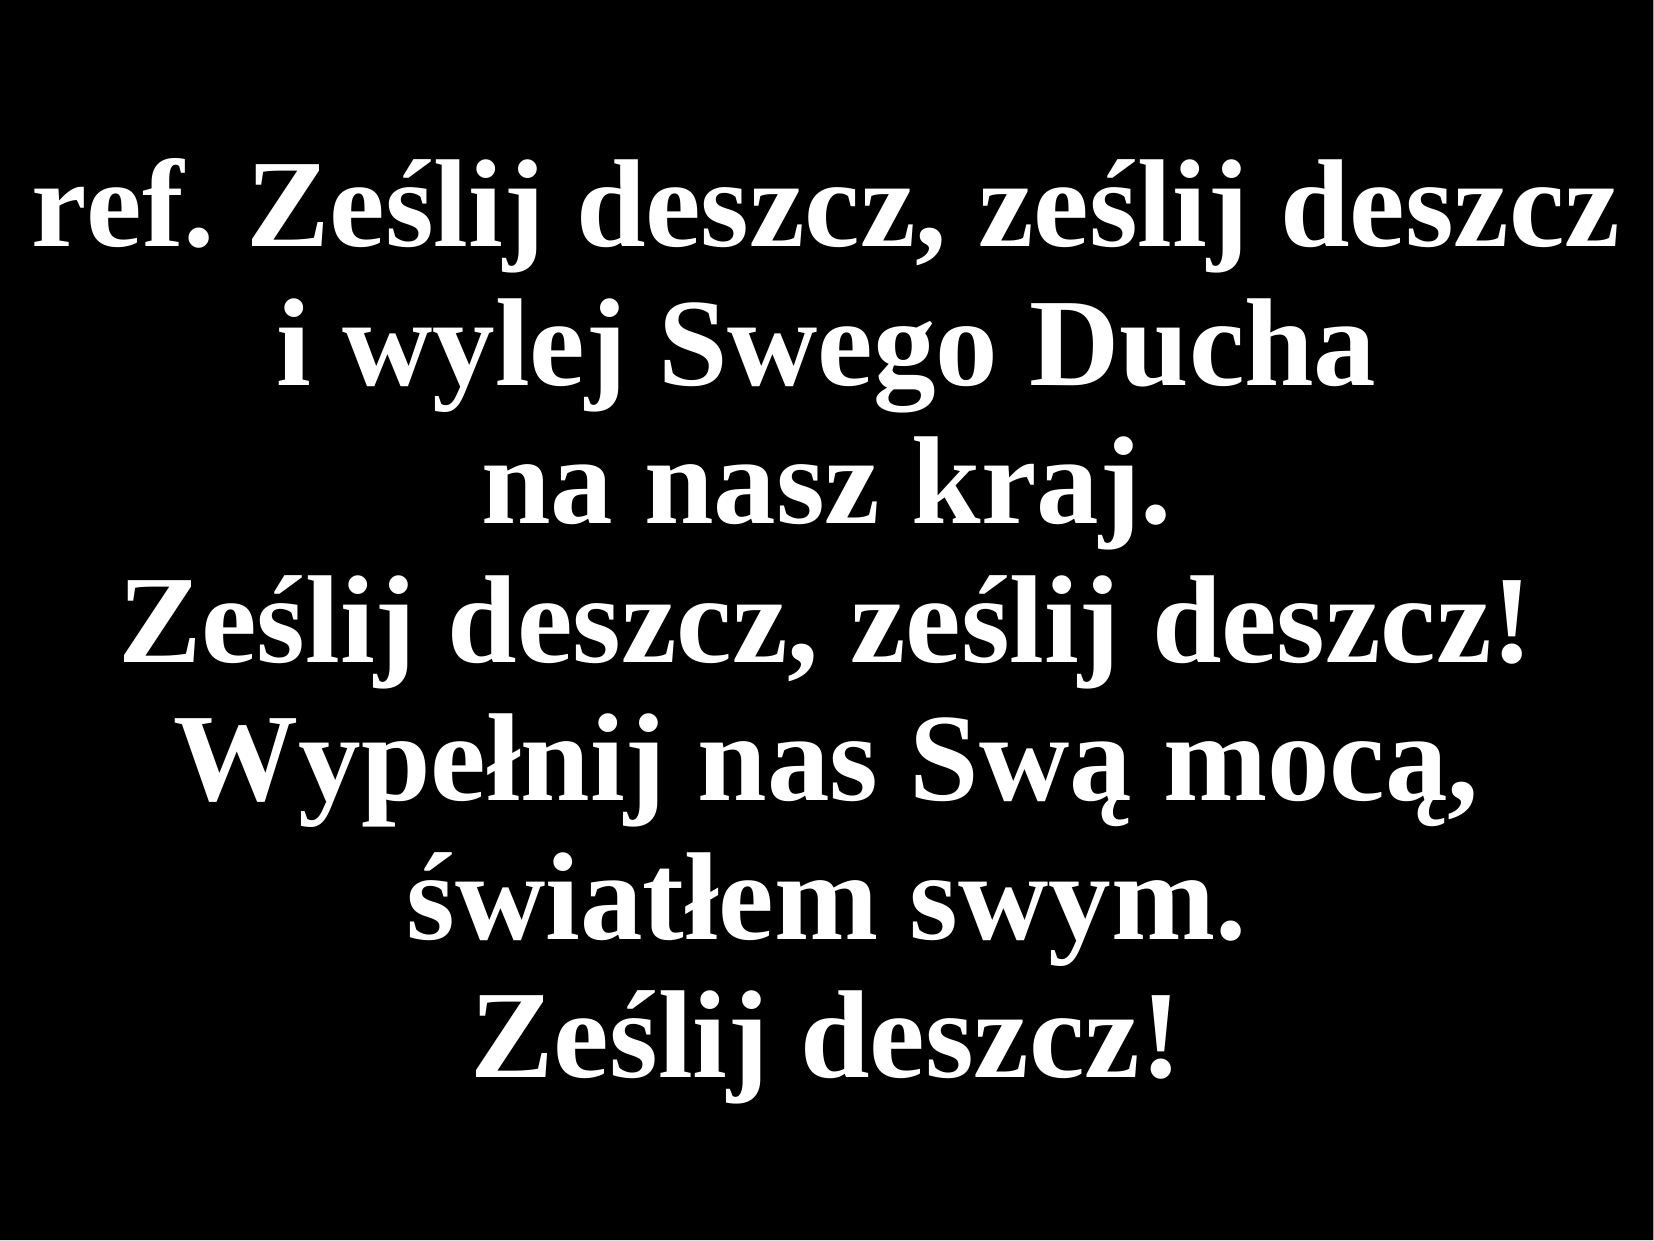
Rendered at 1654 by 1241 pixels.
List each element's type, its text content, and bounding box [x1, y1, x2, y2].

title ref. Ześlij deszcz, ześlij deszcz i wylej Swego Ducha na nasz kraj. Ześlij deszcz, ześlij deszcz! Wypełnij nas Swą mocą, światłem swym. Ześlij deszcz! [0, 0, 1654, 1241]
